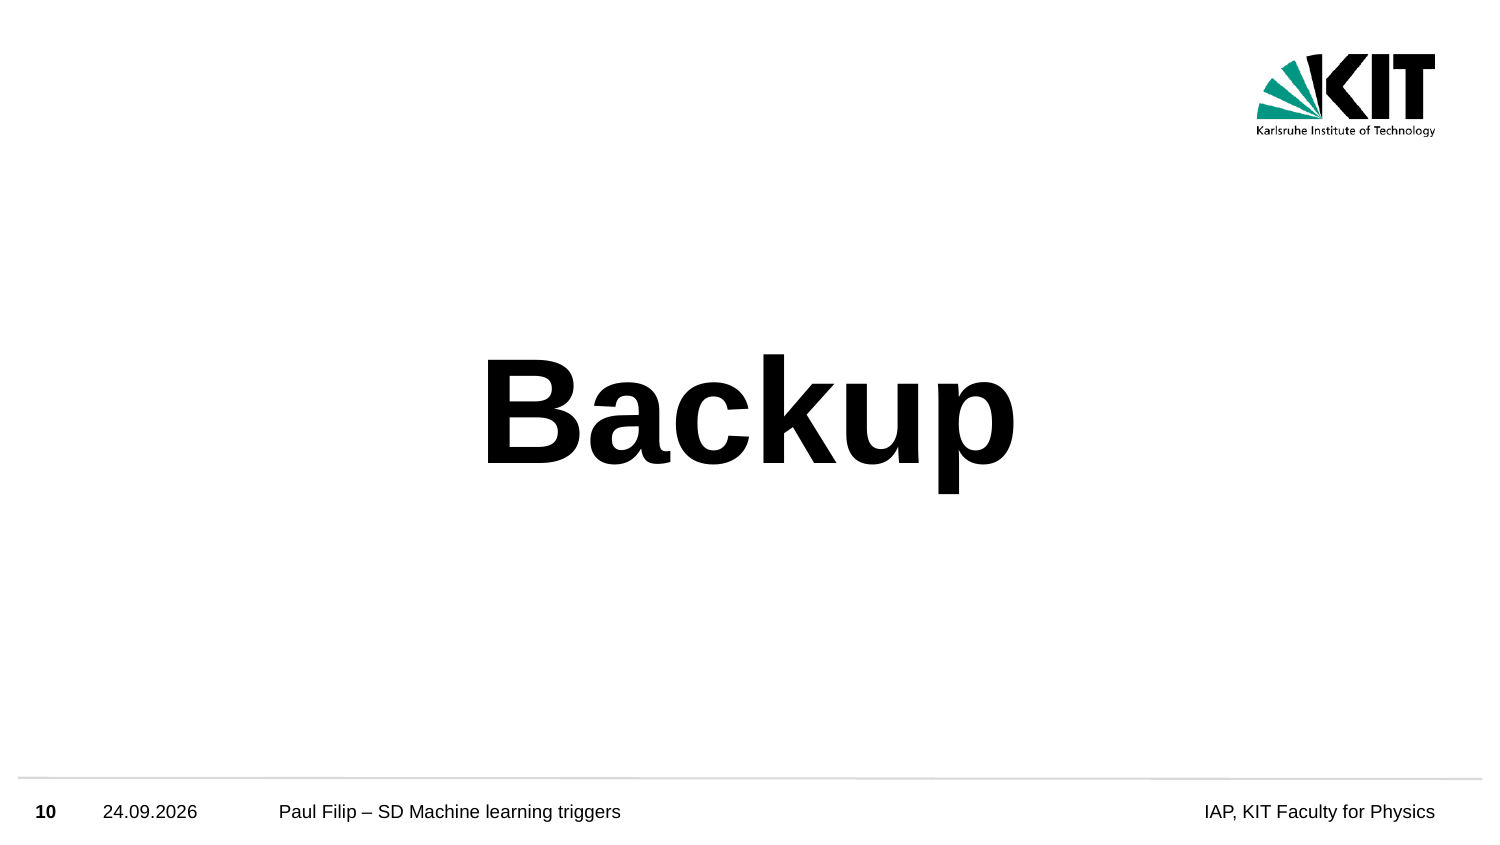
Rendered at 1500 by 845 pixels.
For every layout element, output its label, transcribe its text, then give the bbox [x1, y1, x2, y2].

title Backup [186, 312, 1314, 496]
slide_number 03.02.2024 [102, 778, 272, 844]
slide_number <number> [35, 778, 89, 844]
picture [1257, 54, 1435, 137]
